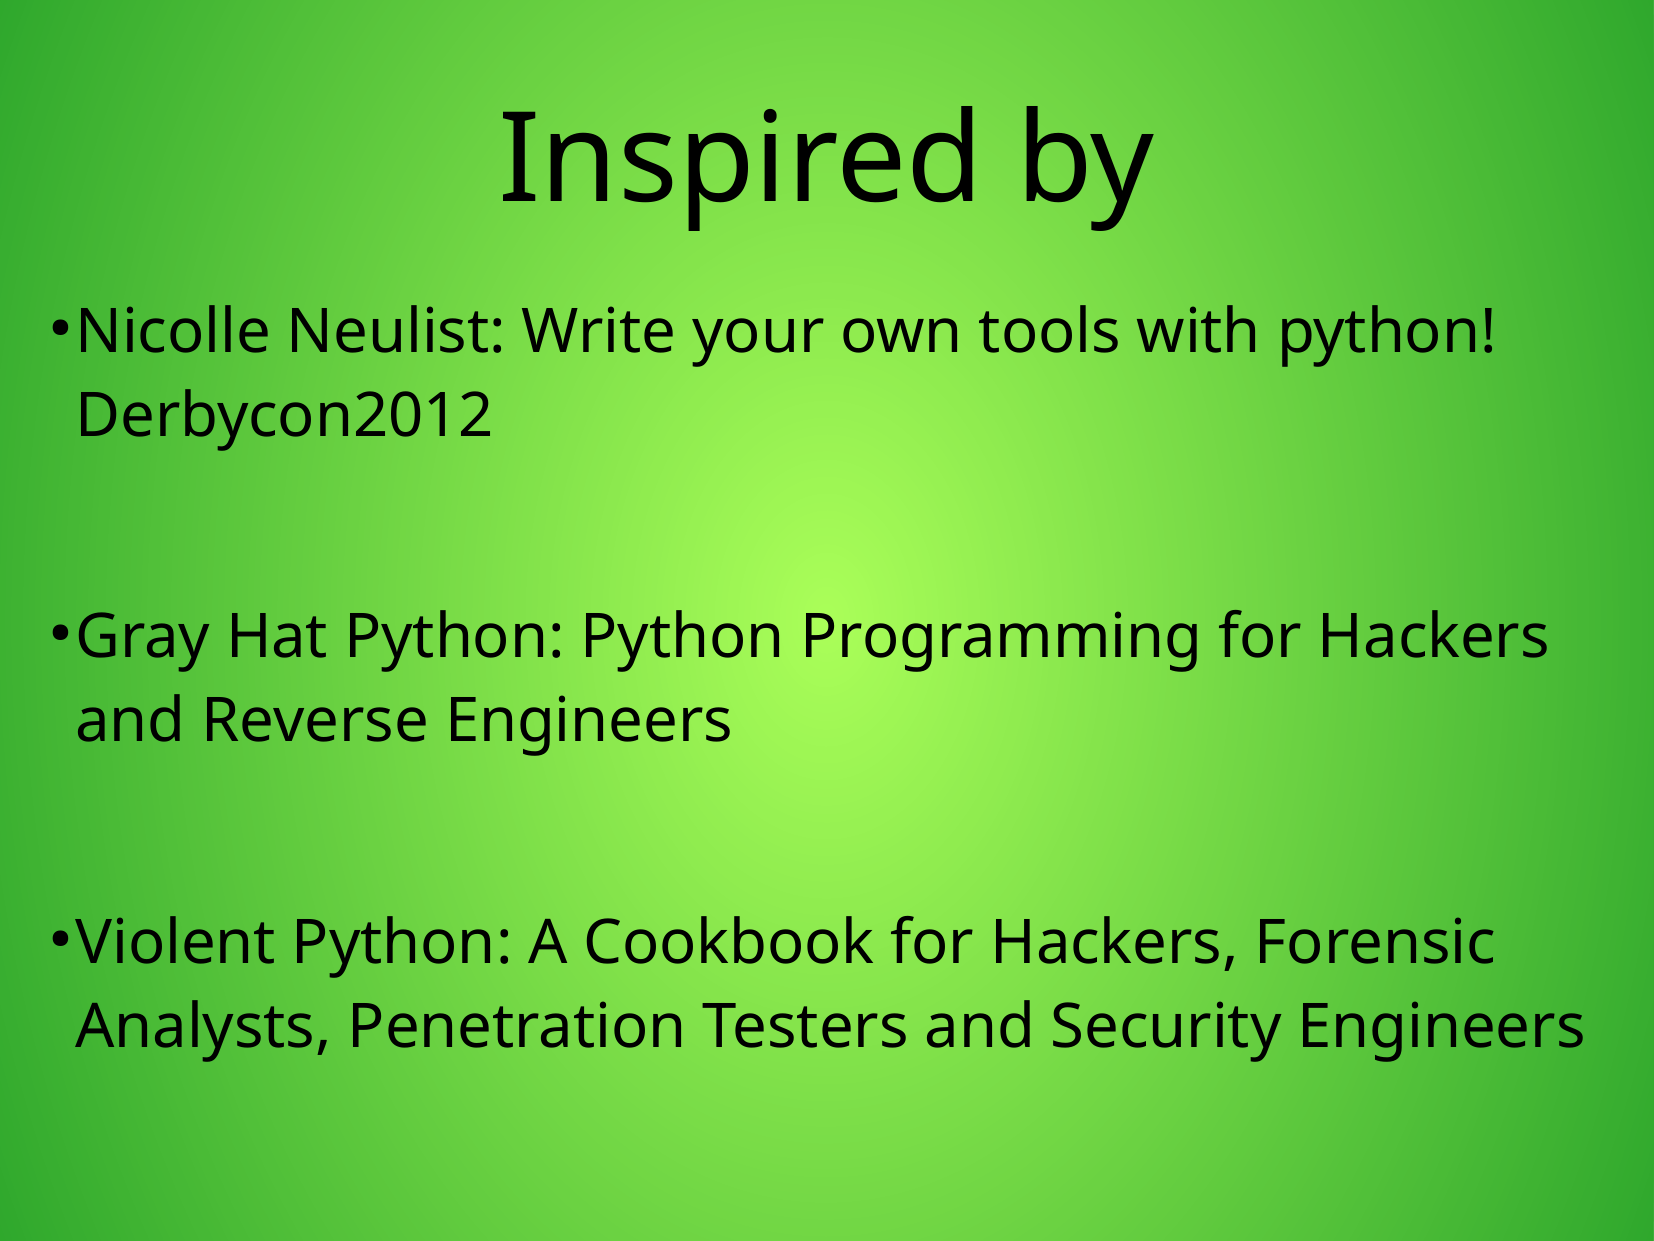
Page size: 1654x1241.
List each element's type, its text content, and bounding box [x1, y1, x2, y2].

title Inspired by [82, 49, 1571, 257]
list Nicolle Neulist: Write your own tools with python! Derbycon2012 Gray Hat Python: Python Programming for Hackers and Reverse Engineers Violent Python: A Cookbook for Hackers, Forensic Analysts, Penetration Testers and Security Engineers [41, 286, 1613, 1166]
